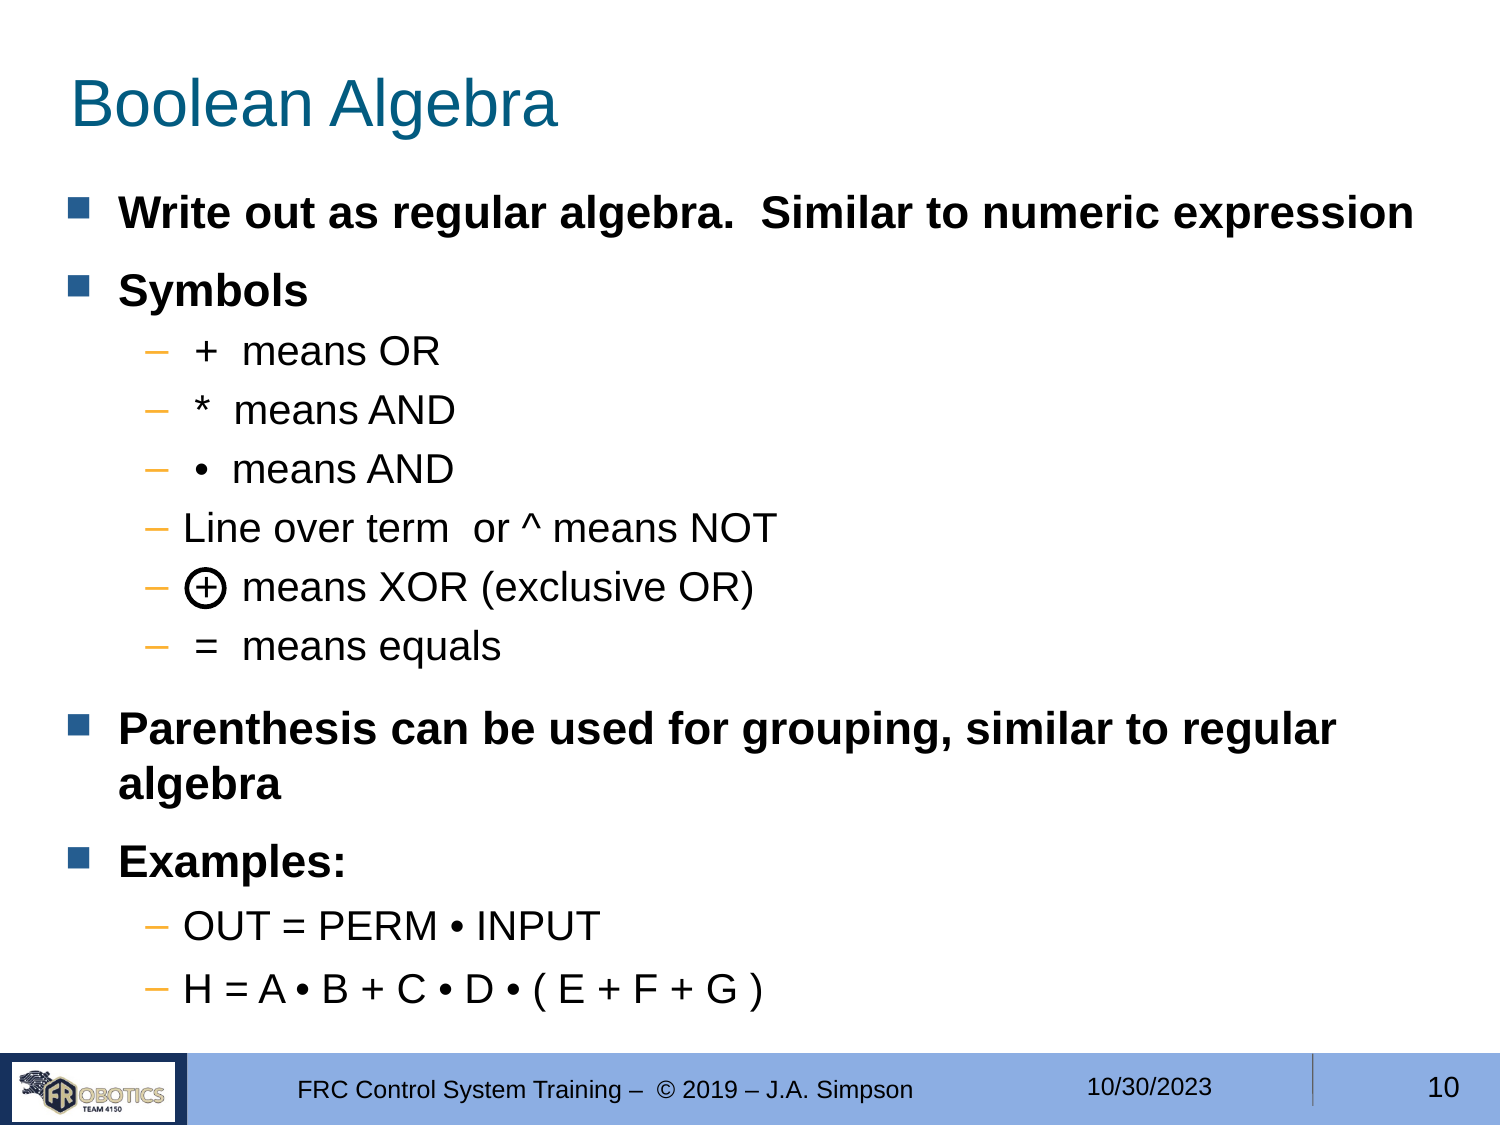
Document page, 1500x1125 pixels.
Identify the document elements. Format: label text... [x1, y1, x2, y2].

picture [12, 1062, 175, 1122]
footer FRC Control System Training – © 2019 – J.A. Simpson [225, 1074, 988, 1103]
slide_number <number> [1337, 1072, 1475, 1100]
list Write out as regular algebra. Similar to numeric expression Symbols + means OR * means AND • means AND Line over term or ^ means NOT + means XOR (exclusive OR) = means equals Parenthesis can be used for grouping, similar to regular algebra Examples: OUT = PERM • INPUT H = A • B + C • D • ( E + F + G ) [55, 174, 1441, 1025]
title Boolean Algebra [55, 52, 1443, 148]
slide_number 10/30/2023 [1012, 1071, 1288, 1100]
